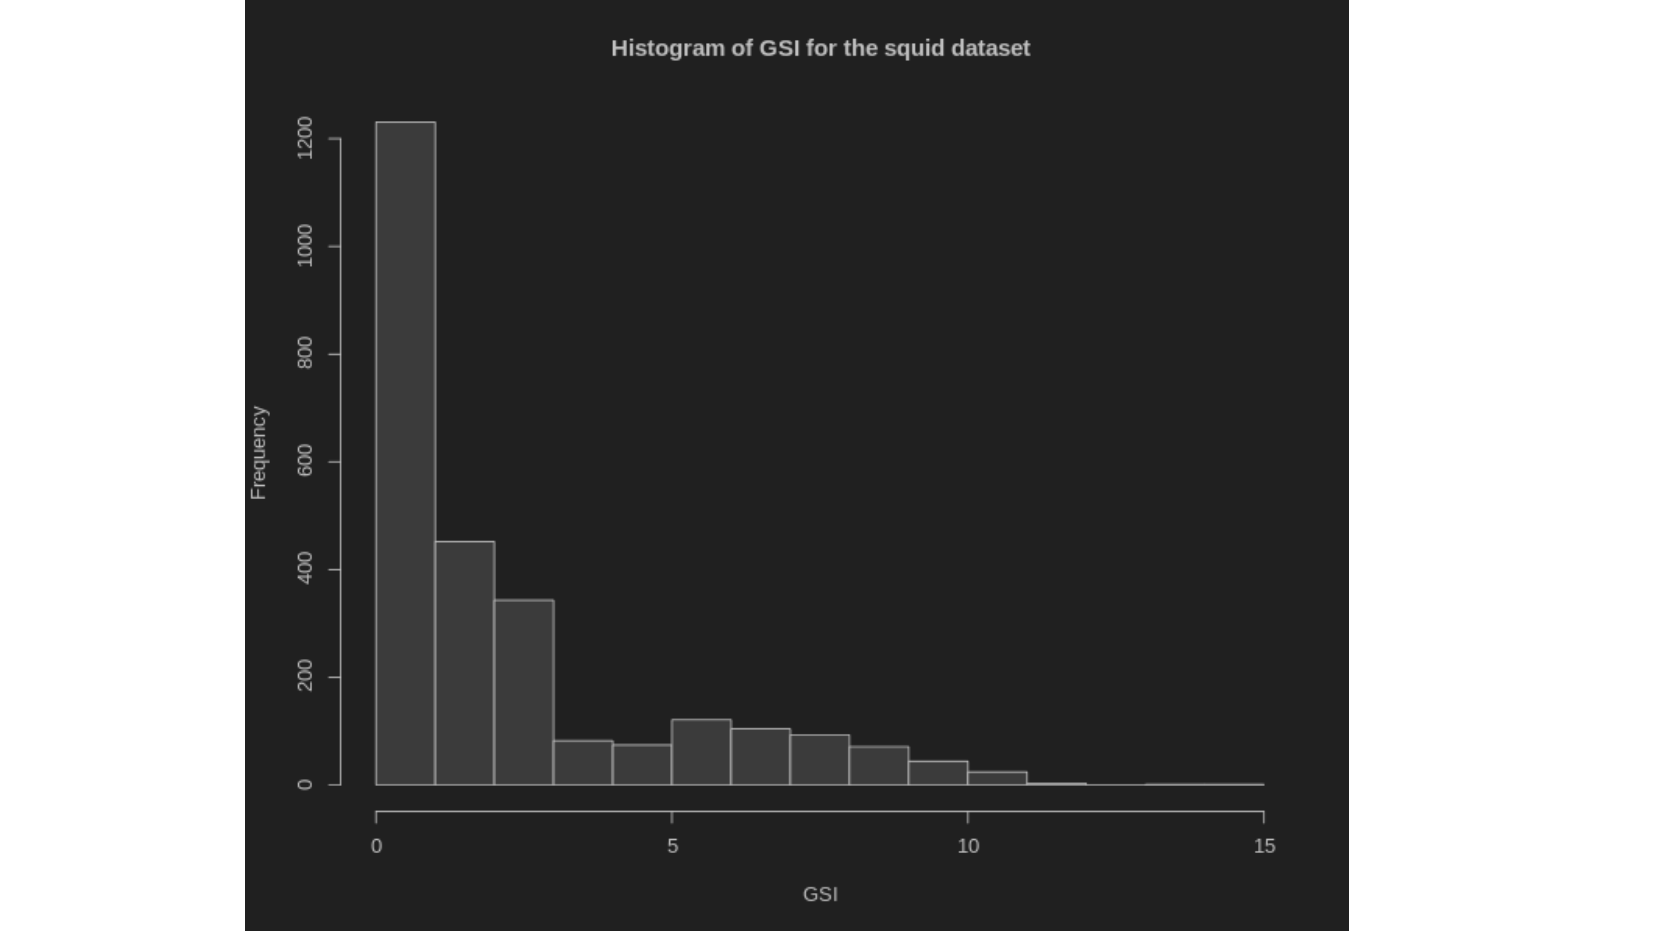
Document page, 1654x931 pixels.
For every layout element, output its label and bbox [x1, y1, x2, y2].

picture [245, 0, 1349, 931]
